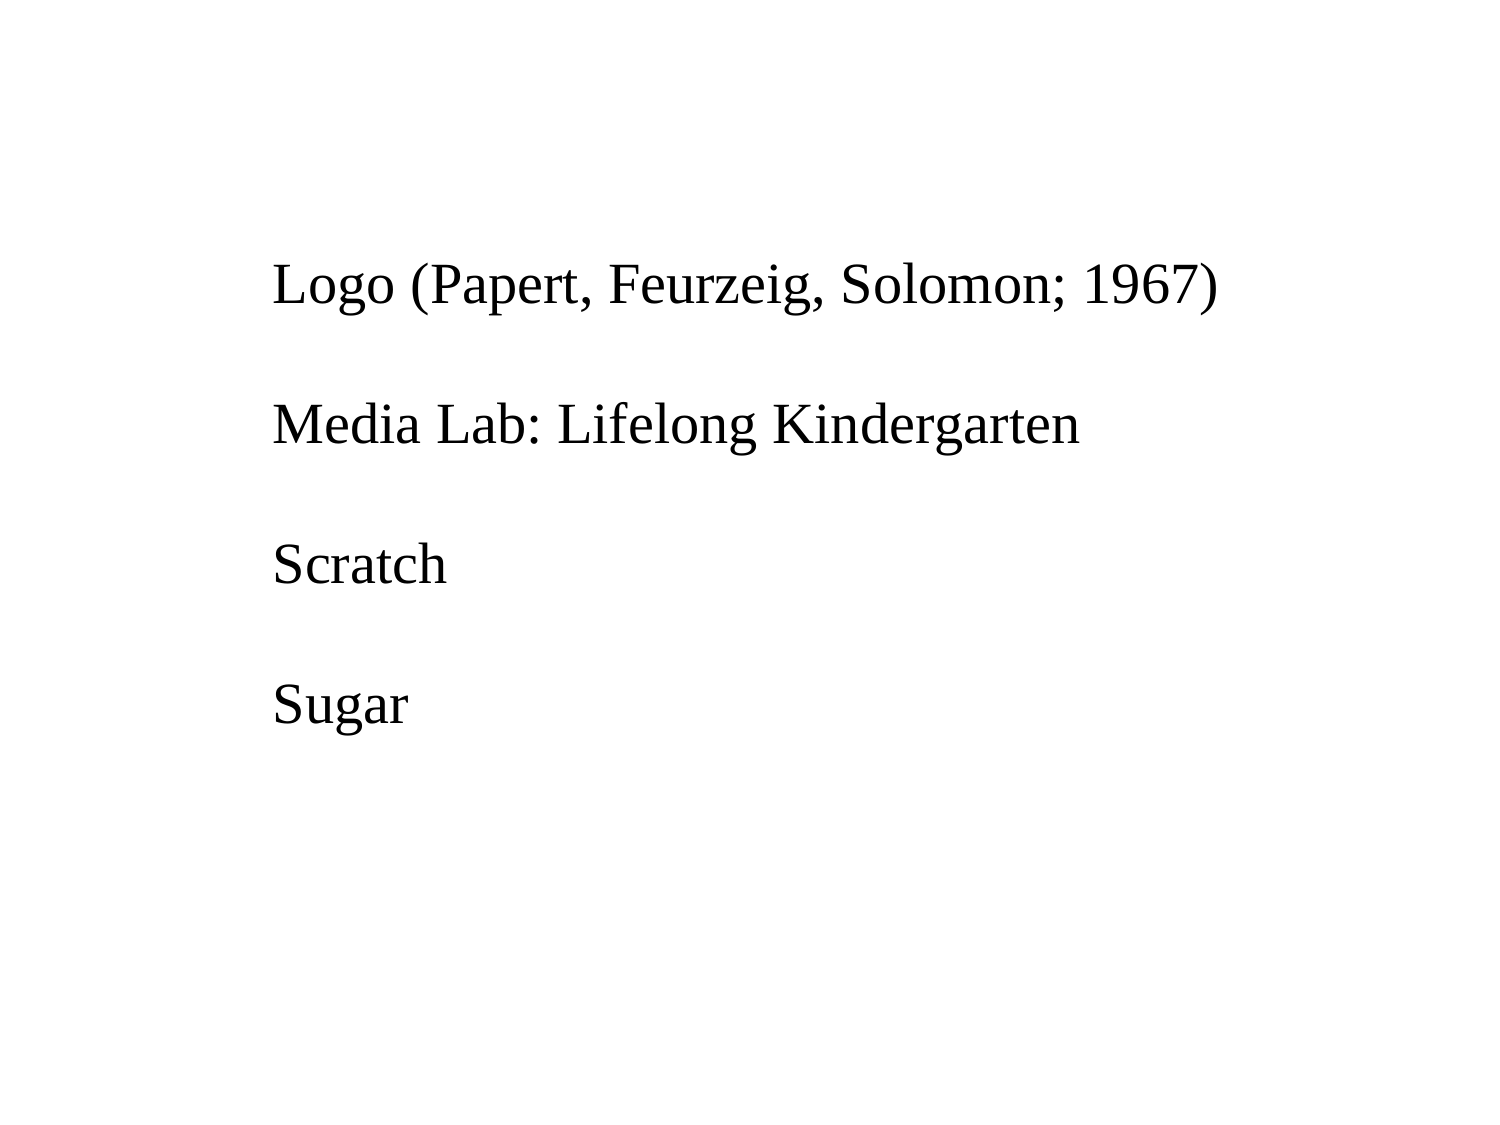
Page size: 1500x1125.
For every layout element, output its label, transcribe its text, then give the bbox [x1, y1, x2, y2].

title Logo (Papert, Feurzeig, Solomon; 1967) Media Lab: Lifelong Kindergarten Scratch Sugar [258, 203, 1245, 778]
